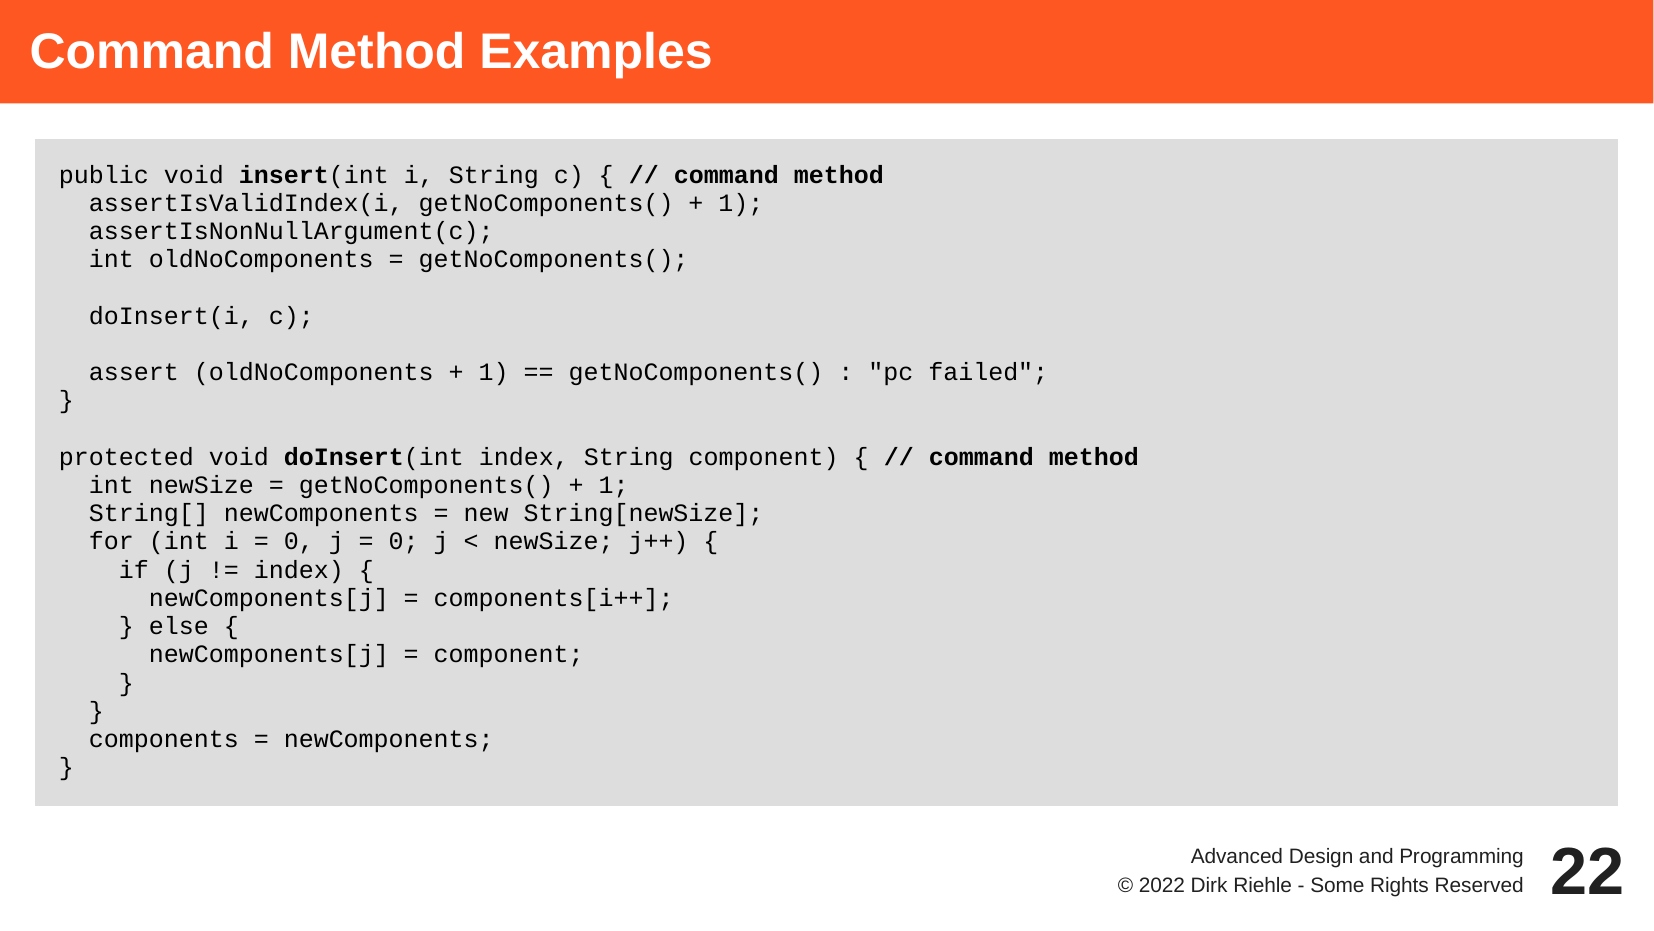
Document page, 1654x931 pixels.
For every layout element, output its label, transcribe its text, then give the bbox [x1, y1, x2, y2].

list public void insert(int i, String c) { // command method assertIsValidIndex(i, getNoComponents() + 1); assertIsNonNullArgument(c); int oldNoComponents = getNoComponents(); doInsert(i, c); assert (oldNoComponents + 1) == getNoComponents() : "pc failed"; } protected void doInsert(int index, String component) { // command method int newSize = getNoComponents() + 1; String[] newComponents = new String[newSize]; for (int i = 0, j = 0; j < newSize; j++) { if (j != index) { newComponents[j] = components[i++]; } else { newComponents[j] = component; } } components = newComponents; } [29, 132, 1625, 813]
title Command Method Examples [0, 0, 1654, 104]
